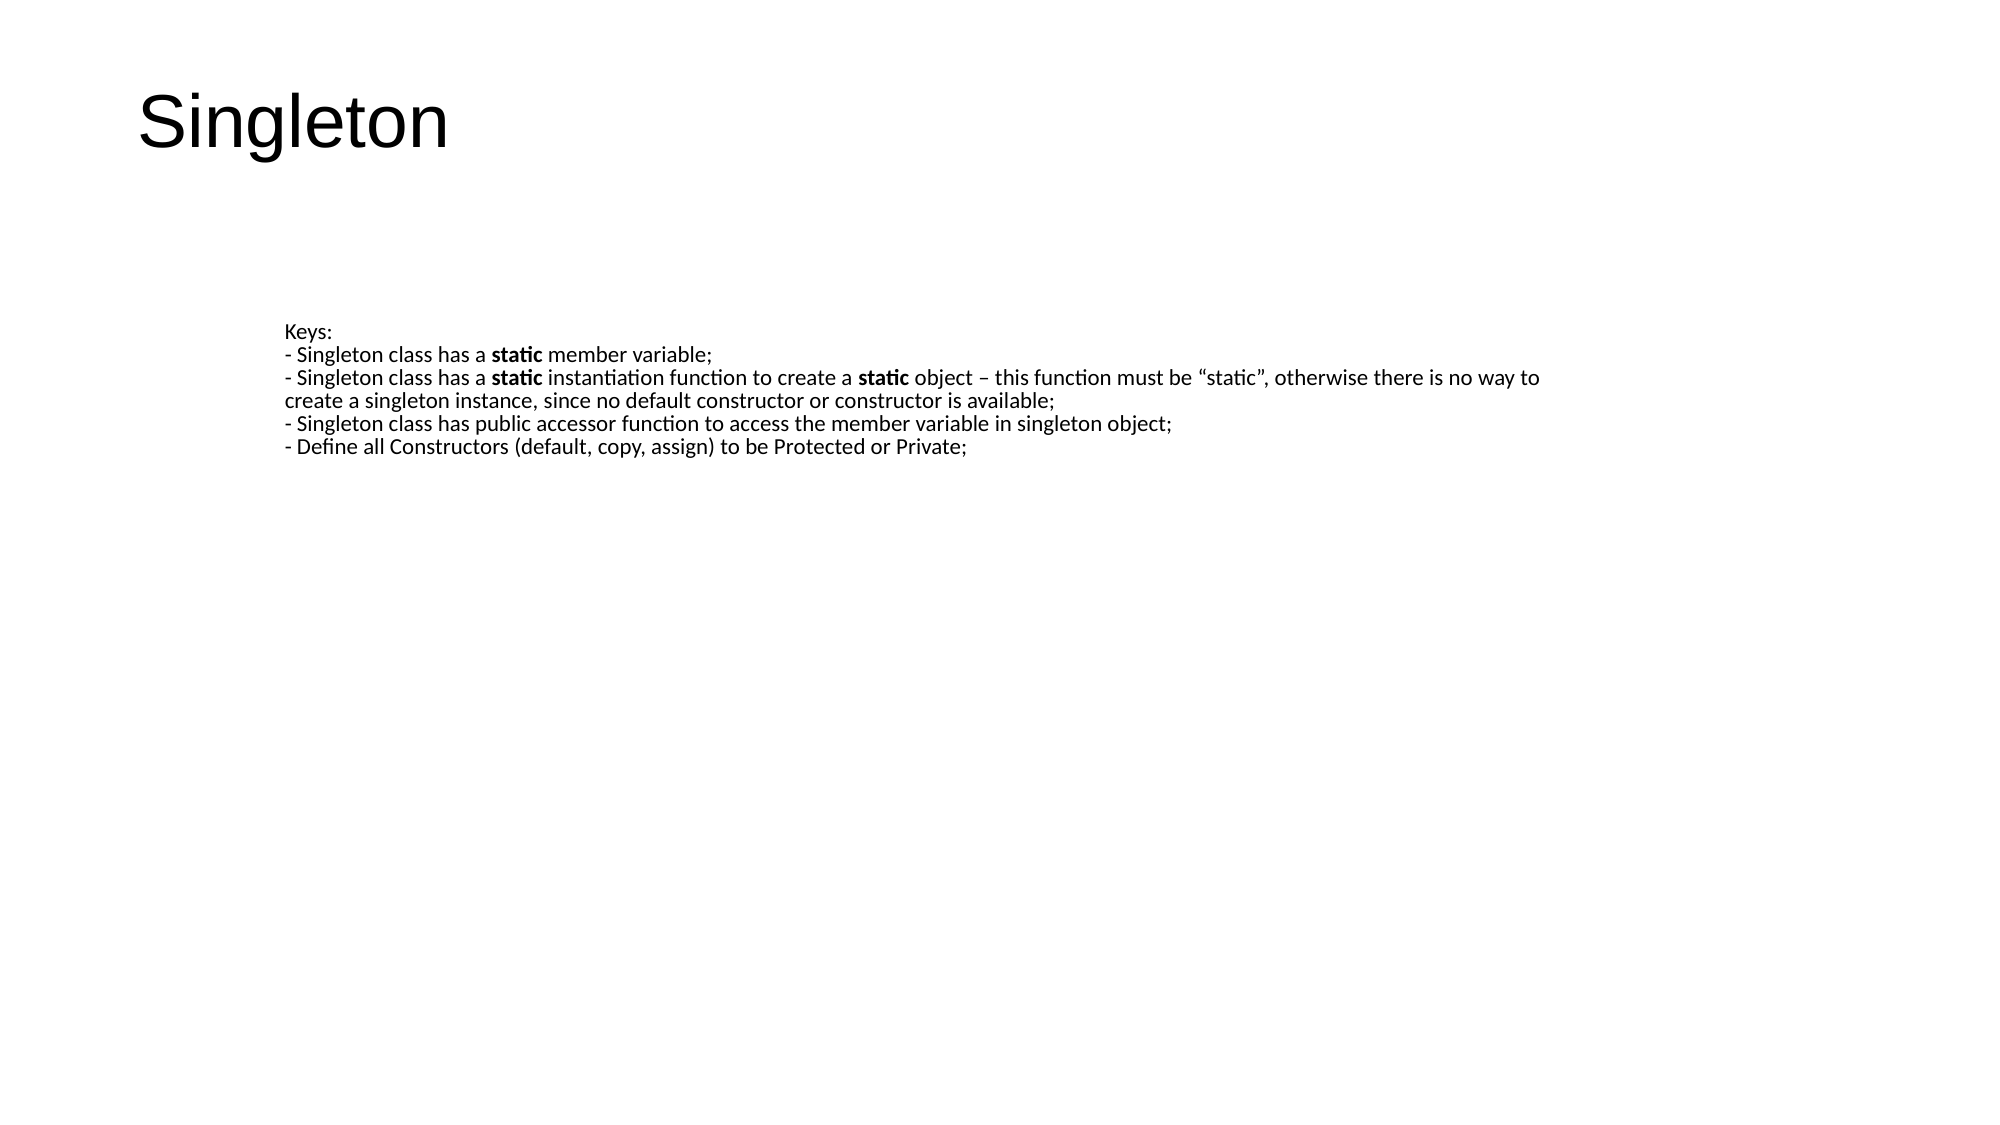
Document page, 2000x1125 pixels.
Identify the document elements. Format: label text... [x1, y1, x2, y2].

title Singleton [137, 59, 466, 181]
text_box Keys: - Singleton class has a static member variable; - Singleton class has a static instantiation function to create a static object – this function must be “static”, otherwise there is no way to create a singleton instance, since no default constructor or constructor is available; - Singleton class has public accessor function to access the member variable in singleton object; - Define all Constructors (default, copy, assign) to be Protected or Private; [270, 315, 1591, 528]
